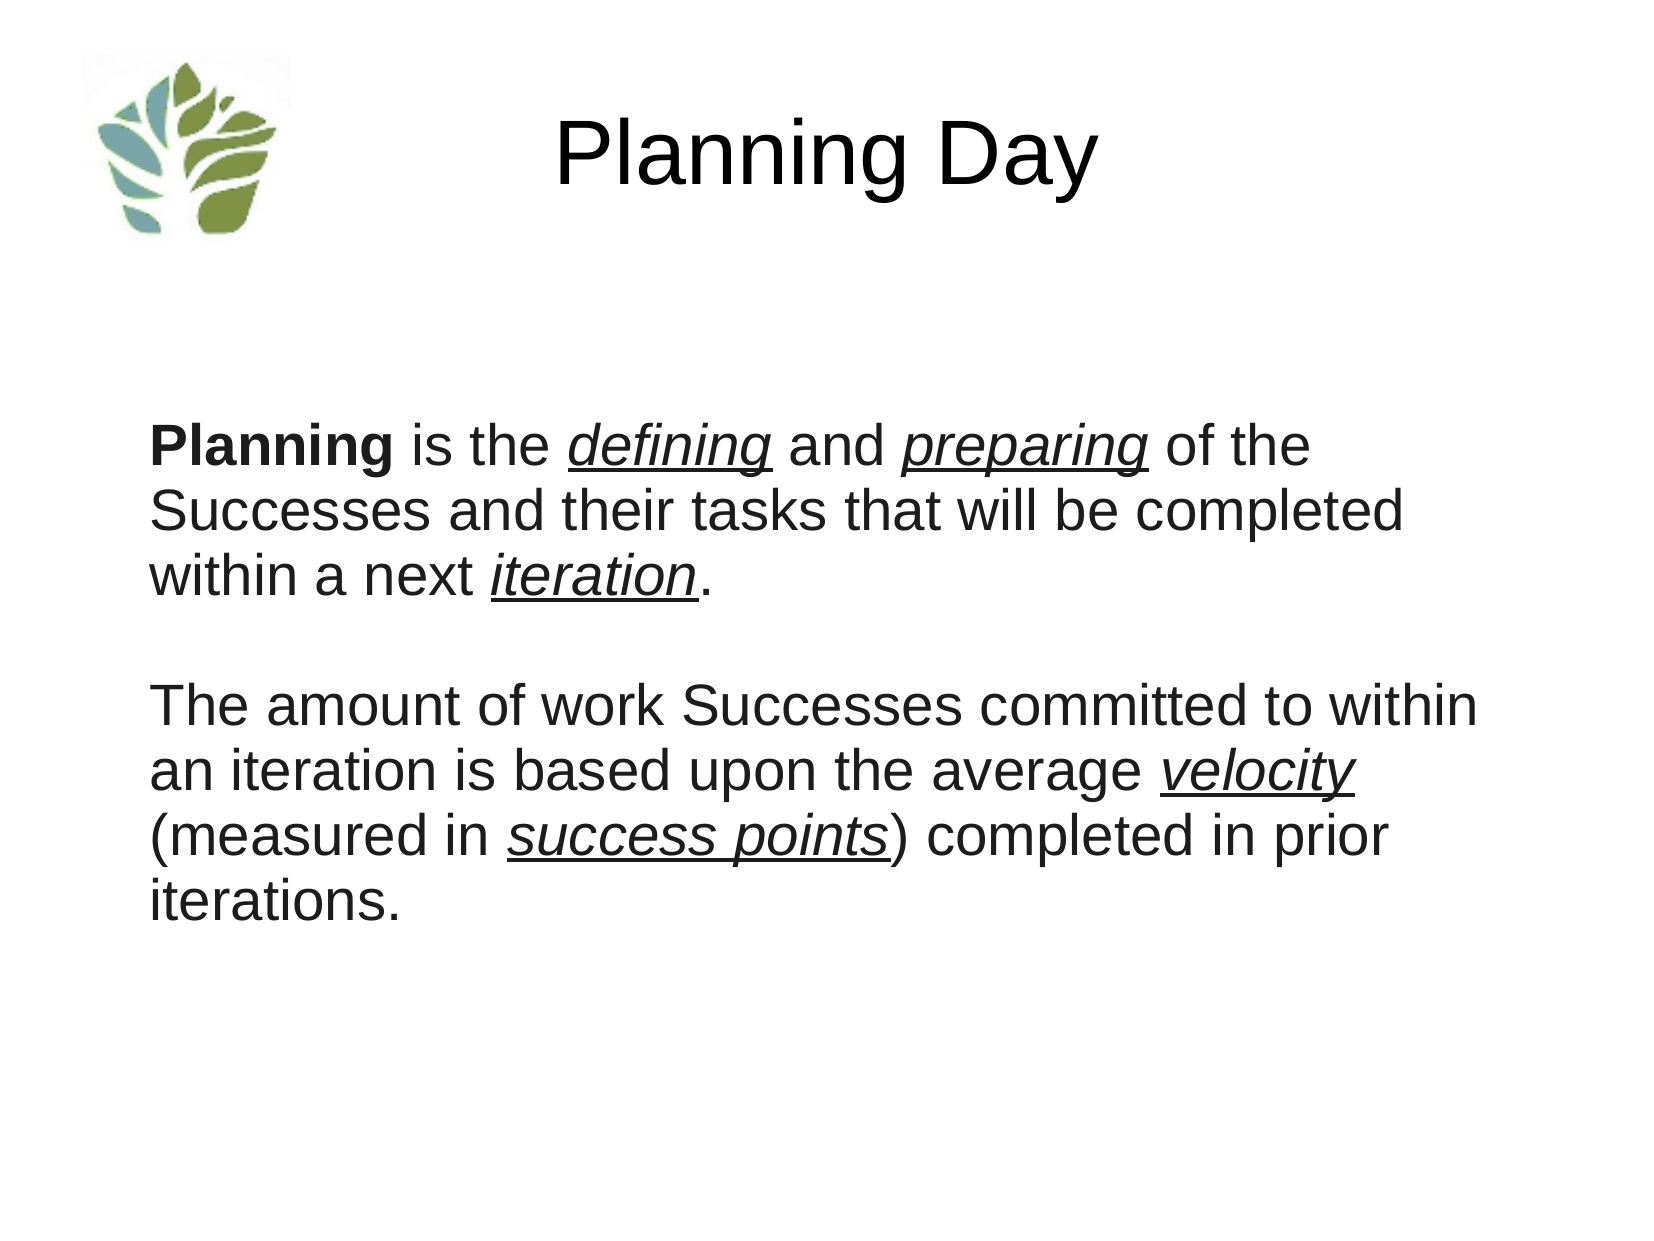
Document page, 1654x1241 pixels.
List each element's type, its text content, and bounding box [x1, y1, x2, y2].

title Planning Day [291, 49, 1571, 257]
text_box Planning is the defining and preparing of the Successes and their tasks that will be completed within a next iteration. The amount of work Successes committed to within an iteration is based upon the average velocity (measured in success points) completed in prior iterations. [135, 405, 1531, 940]
picture [82, 49, 291, 258]
